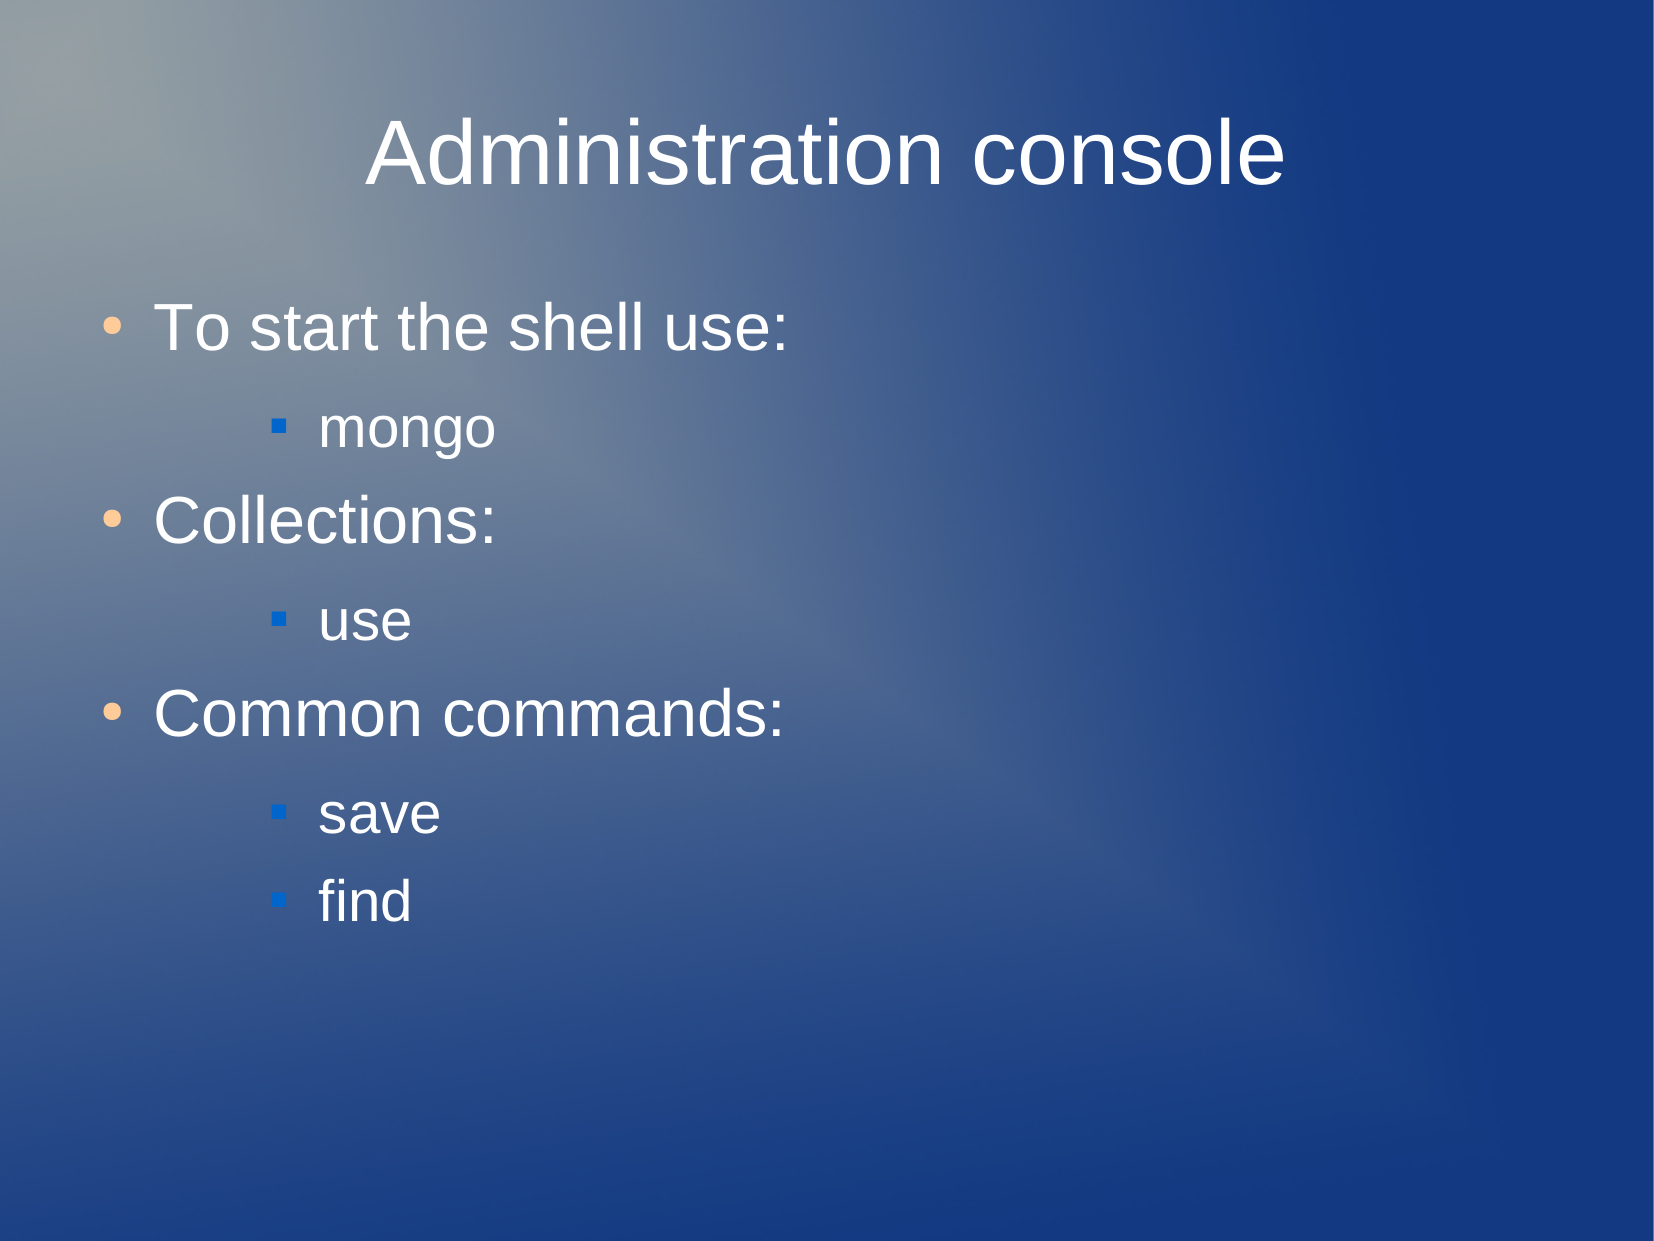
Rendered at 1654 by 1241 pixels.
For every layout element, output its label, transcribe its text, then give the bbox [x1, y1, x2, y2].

title Administration console [82, 49, 1571, 257]
list To start the shell use: mongo Collections: use Common commands: save find [82, 290, 1571, 1109]
picture [0, 0, 1654, 1241]
